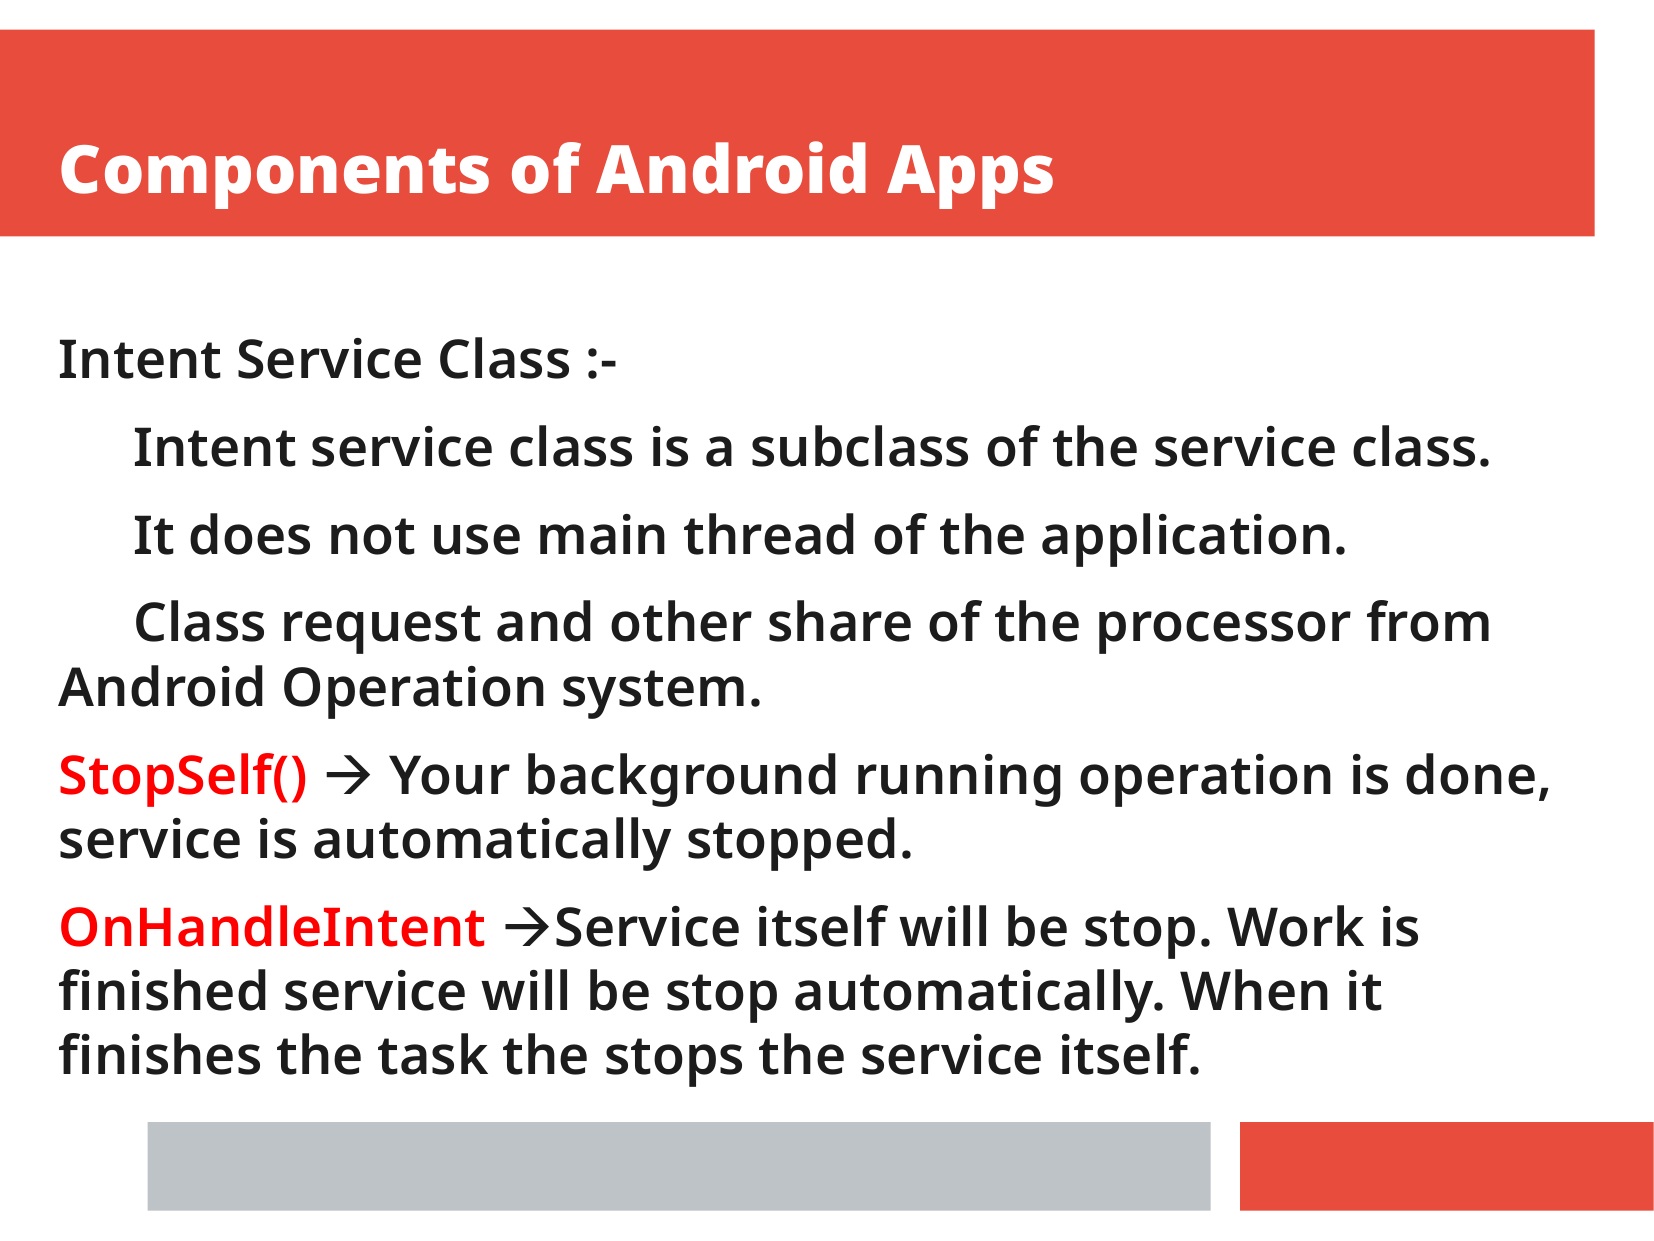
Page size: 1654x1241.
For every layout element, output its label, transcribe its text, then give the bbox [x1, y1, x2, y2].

title Components of Android Apps [59, 59, 1595, 207]
list Intent Service Class :- Intent service class is a subclass of the service class. It does not use main thread of the application. Class request and other share of the processor from Android Operation system. StopSelf()  Your background running operation is done, service is automatically stopped. OnHandleIntent Service itself will be stop. Work is finished service will be stop automatically. When it finishes the task the stops the service itself. [59, 324, 1565, 1093]
